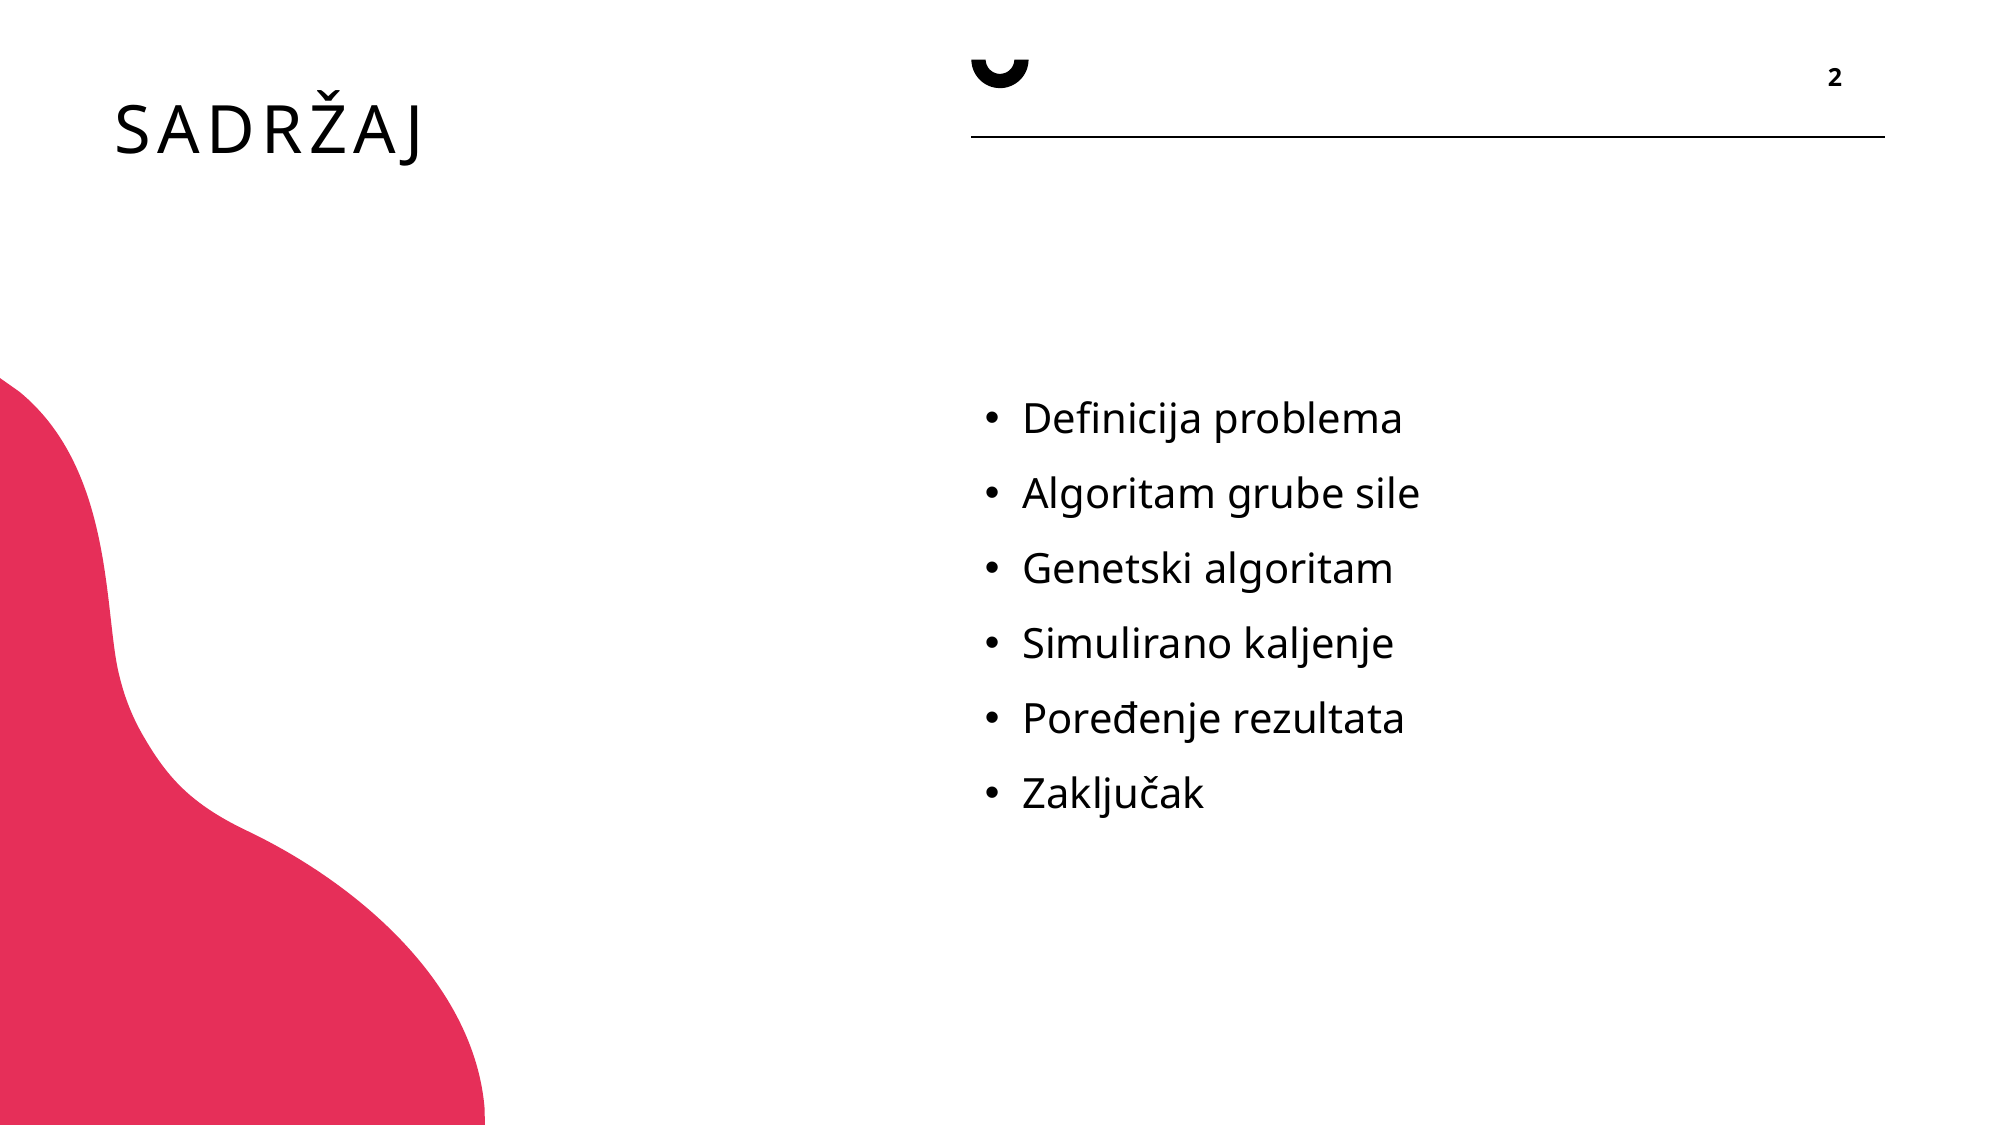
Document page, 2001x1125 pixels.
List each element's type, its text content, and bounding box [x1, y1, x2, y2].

text_box [1827, 25, 1886, 103]
list Definicija problema Algoritam grube sile Genetski algoritam Simulirano kaljenje Poređenje rezultata Zaključak [969, 384, 1884, 1101]
title sadržaj [114, 88, 933, 916]
